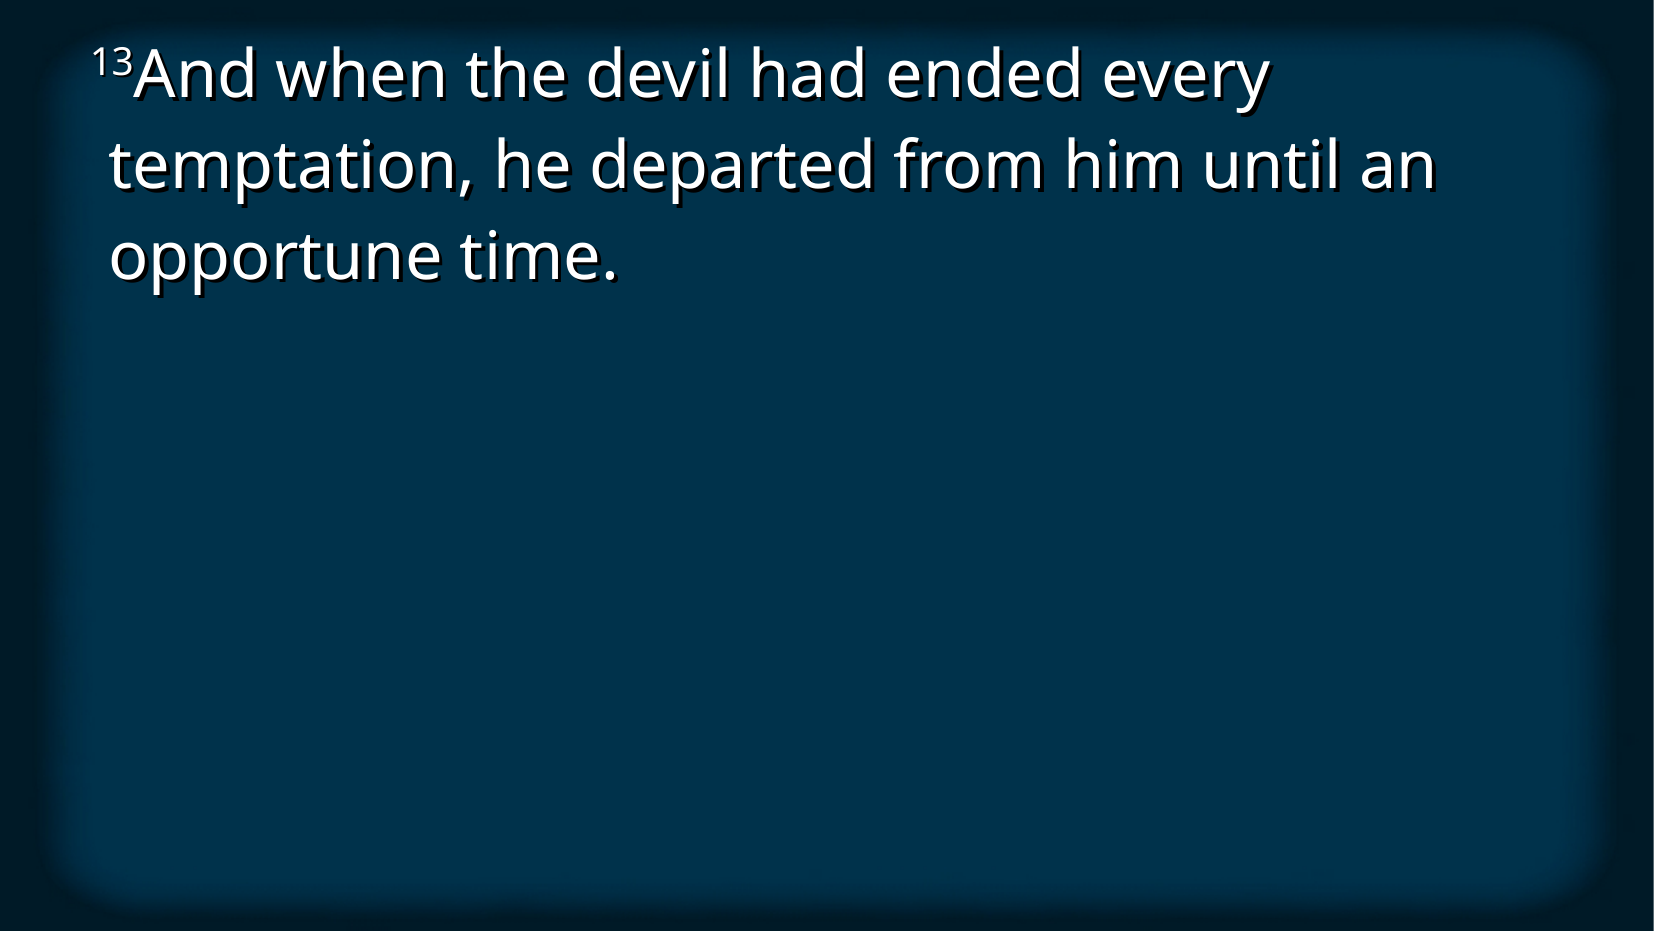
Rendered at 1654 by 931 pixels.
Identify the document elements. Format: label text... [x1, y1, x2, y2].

picture [0, 0, 1654, 931]
text_box 13And when the devil had ended every temptation, he departed from him until an opportune time. [75, 18, 1576, 301]
